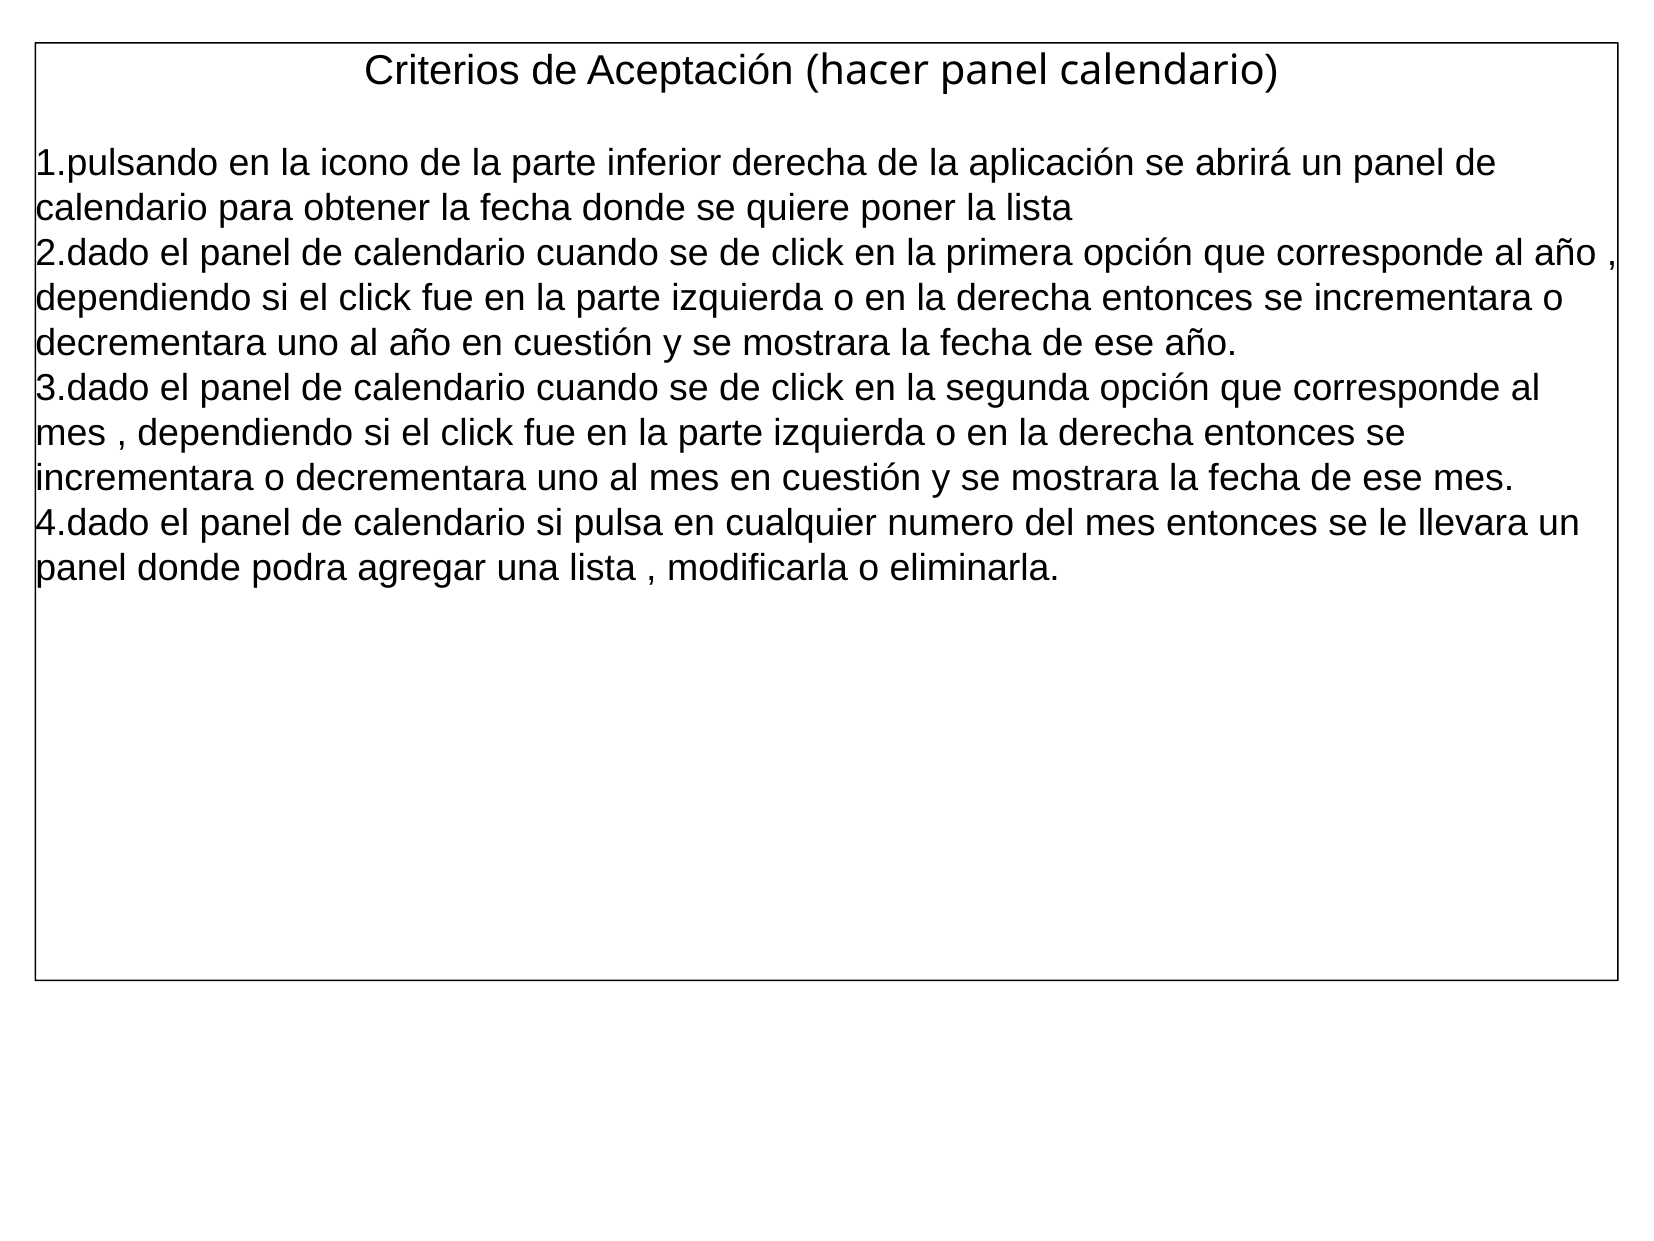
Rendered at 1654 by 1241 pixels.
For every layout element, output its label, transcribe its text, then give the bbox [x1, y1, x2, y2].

text_box Criterios de Aceptación (hacer panel calendario) 1.pulsando en la icono de la parte inferior derecha de la aplicación se abrirá un panel de calendario para obtener la fecha donde se quiere poner la lista 2.dado el panel de calendario cuando se de click en la primera opción que corresponde al año , dependiendo si el click fue en la parte izquierda o en la derecha entonces se incrementara o decrementara uno al año en cuestión y se mostrara la fecha de ese año. 3.dado el panel de calendario cuando se de click en la segunda opción que corresponde al mes , dependiendo si el click fue en la parte izquierda o en la derecha entonces se incrementara o decrementara uno al mes en cuestión y se mostrara la fecha de ese mes. 4.dado el panel de calendario si pulsa en cualquier numero del mes entonces se le llevara un panel donde podra agregar una lista , modificarla o eliminarla. [35, 42, 1618, 981]
